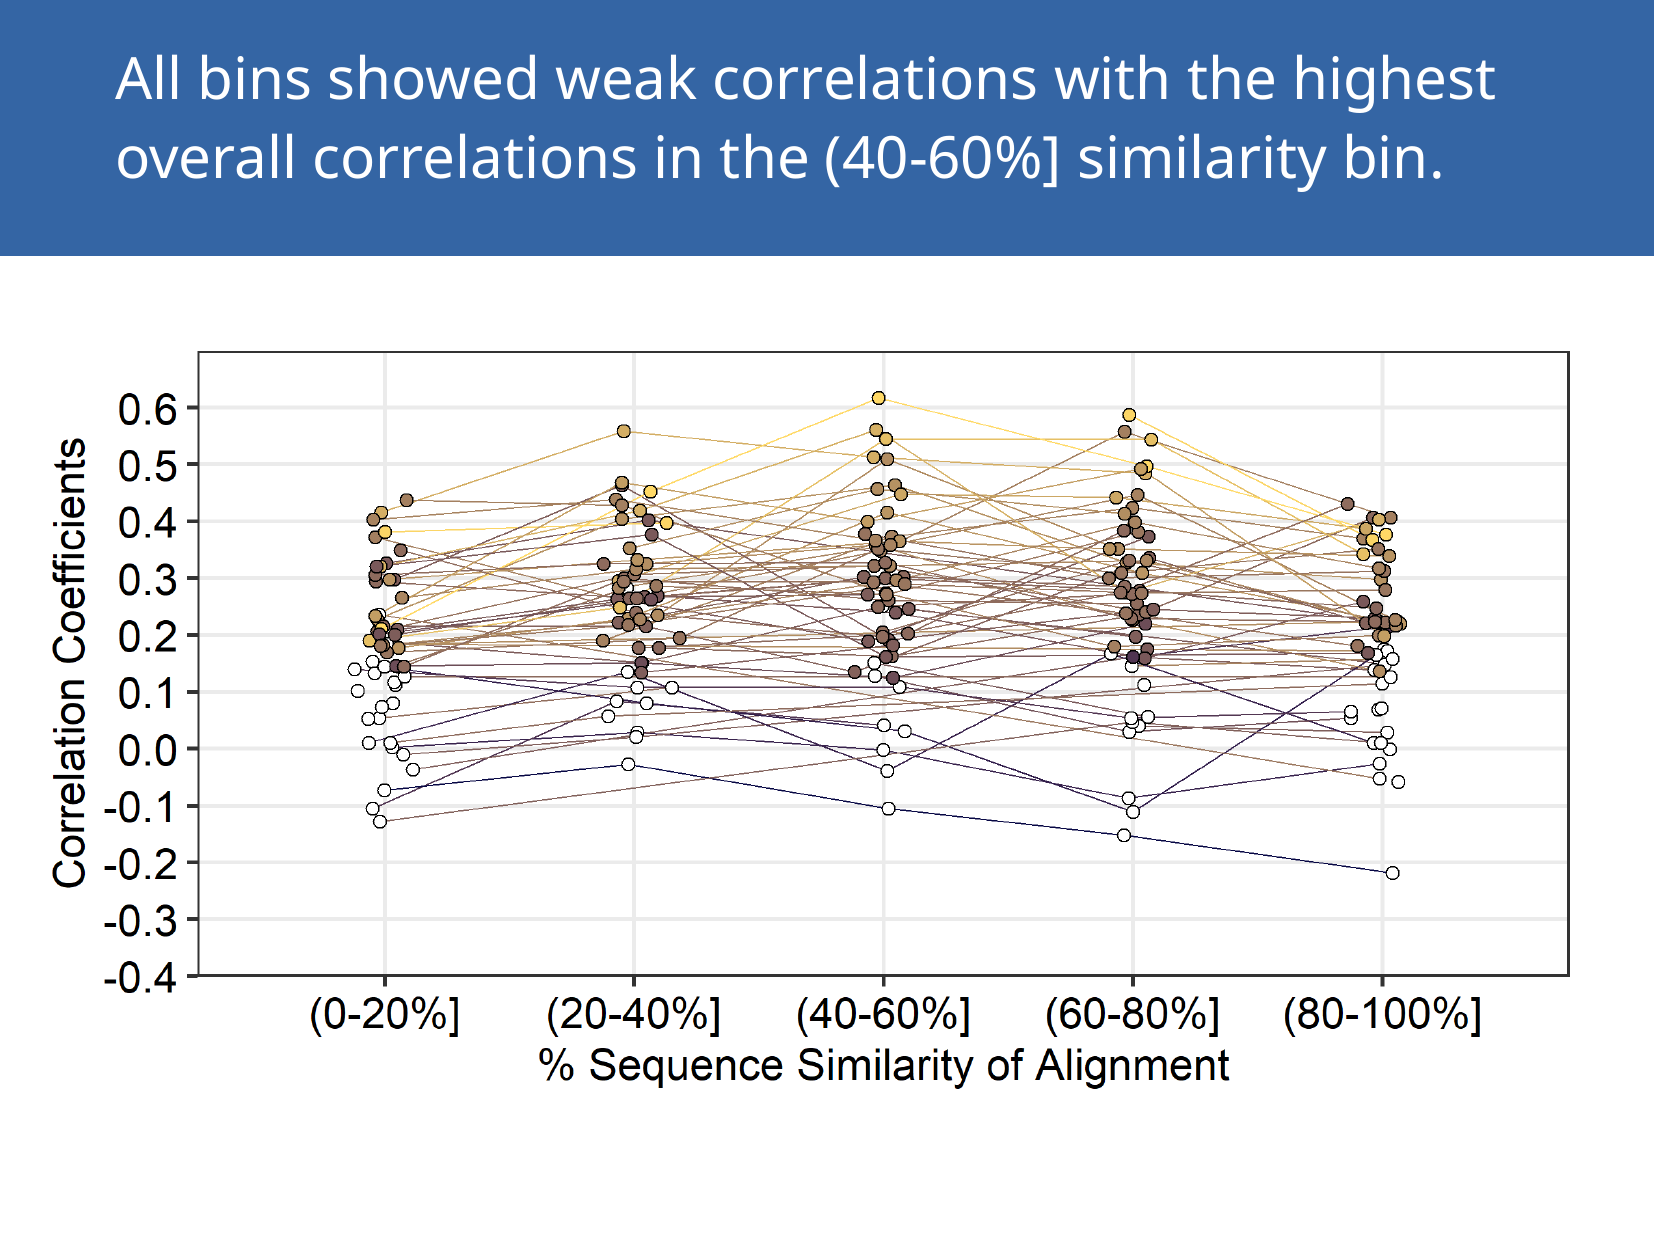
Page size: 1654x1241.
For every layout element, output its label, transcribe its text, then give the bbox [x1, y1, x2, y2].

text_box [0, 0, 1654, 256]
picture [30, 329, 1591, 1111]
text_box All bins showed weak correlations with the highest overall correlations in the (40-60%] similarity bin. [25, 29, 1654, 255]
